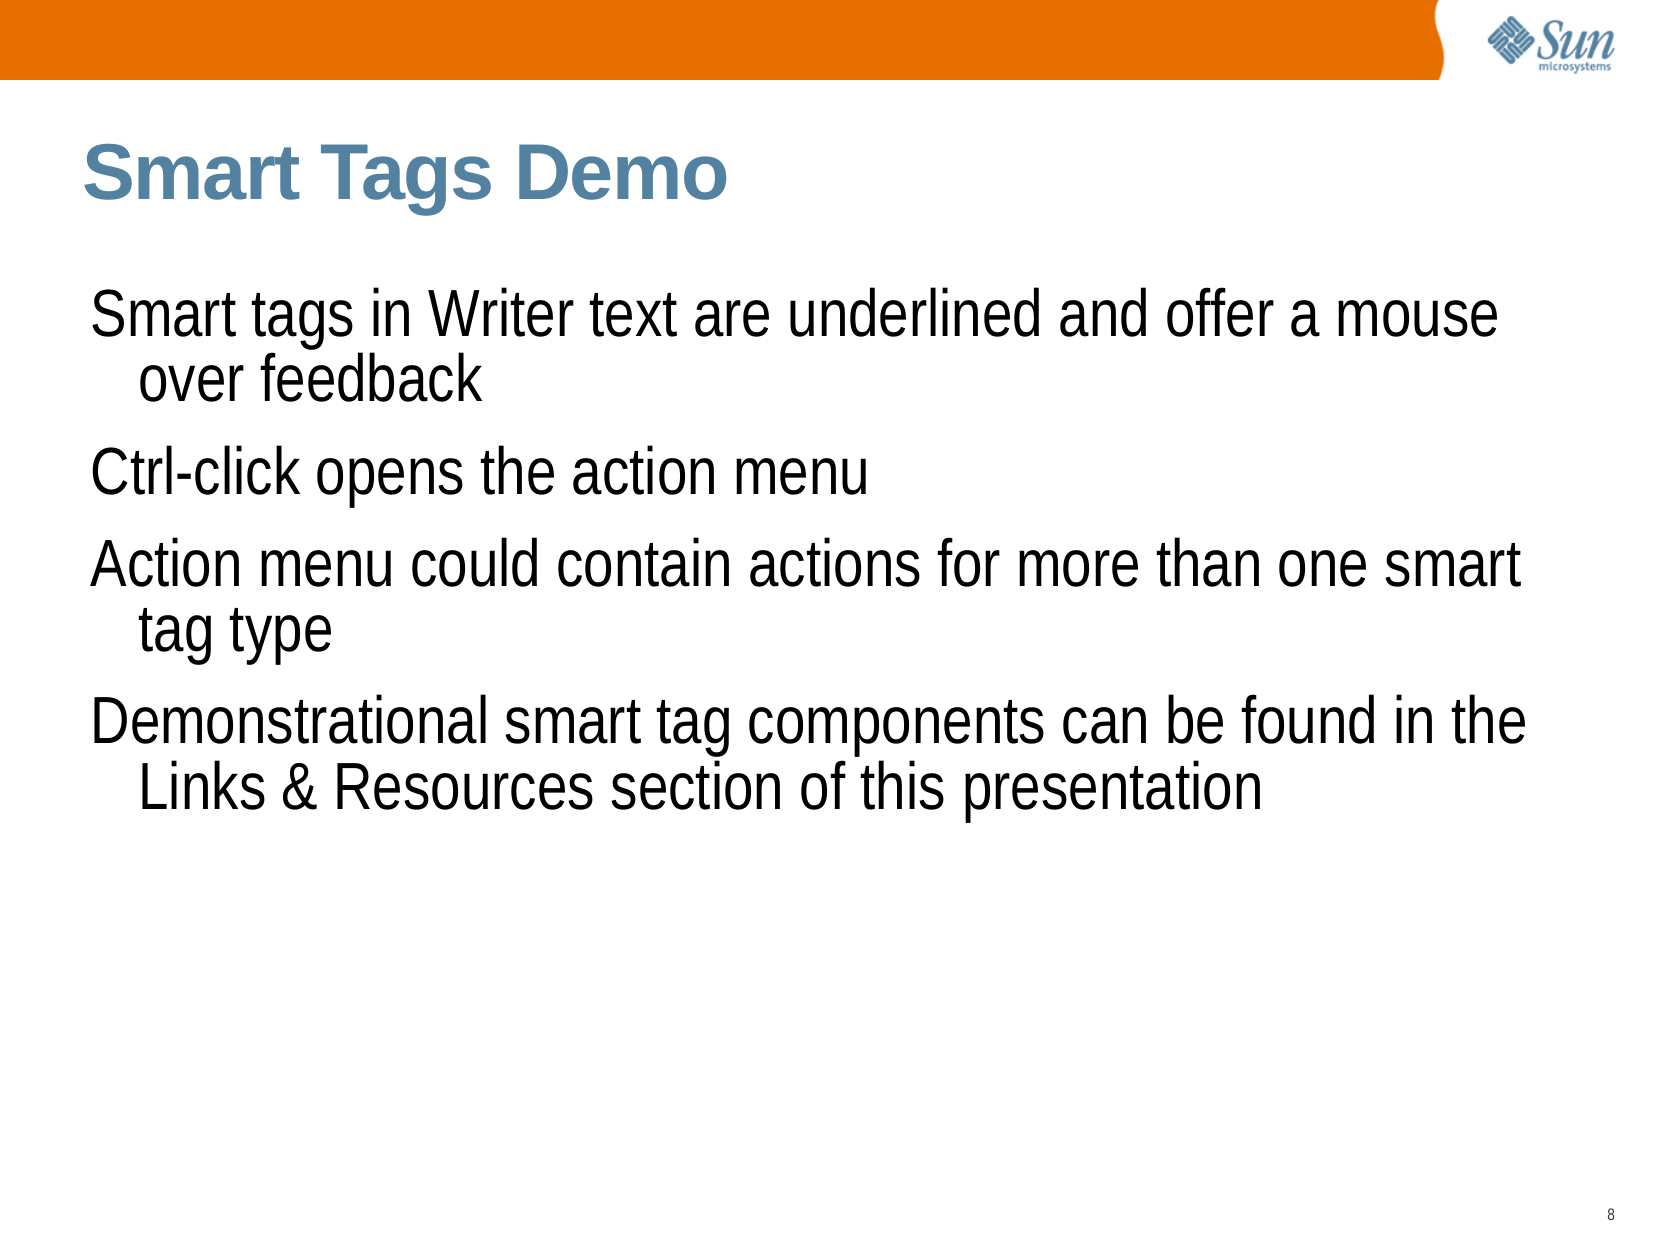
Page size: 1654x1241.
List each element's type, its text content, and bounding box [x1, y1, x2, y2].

list Smart tags in Writer text are underlined and offer a mouse over feedback Ctrl-click opens the action menu Action menu could contain actions for more than one smart tag type Demonstrational smart tag components can be found in the Links & Resources section of this presentation [71, 284, 1545, 1171]
picture [0, 0, 1654, 80]
title Smart Tags Demo [82, 135, 1585, 250]
